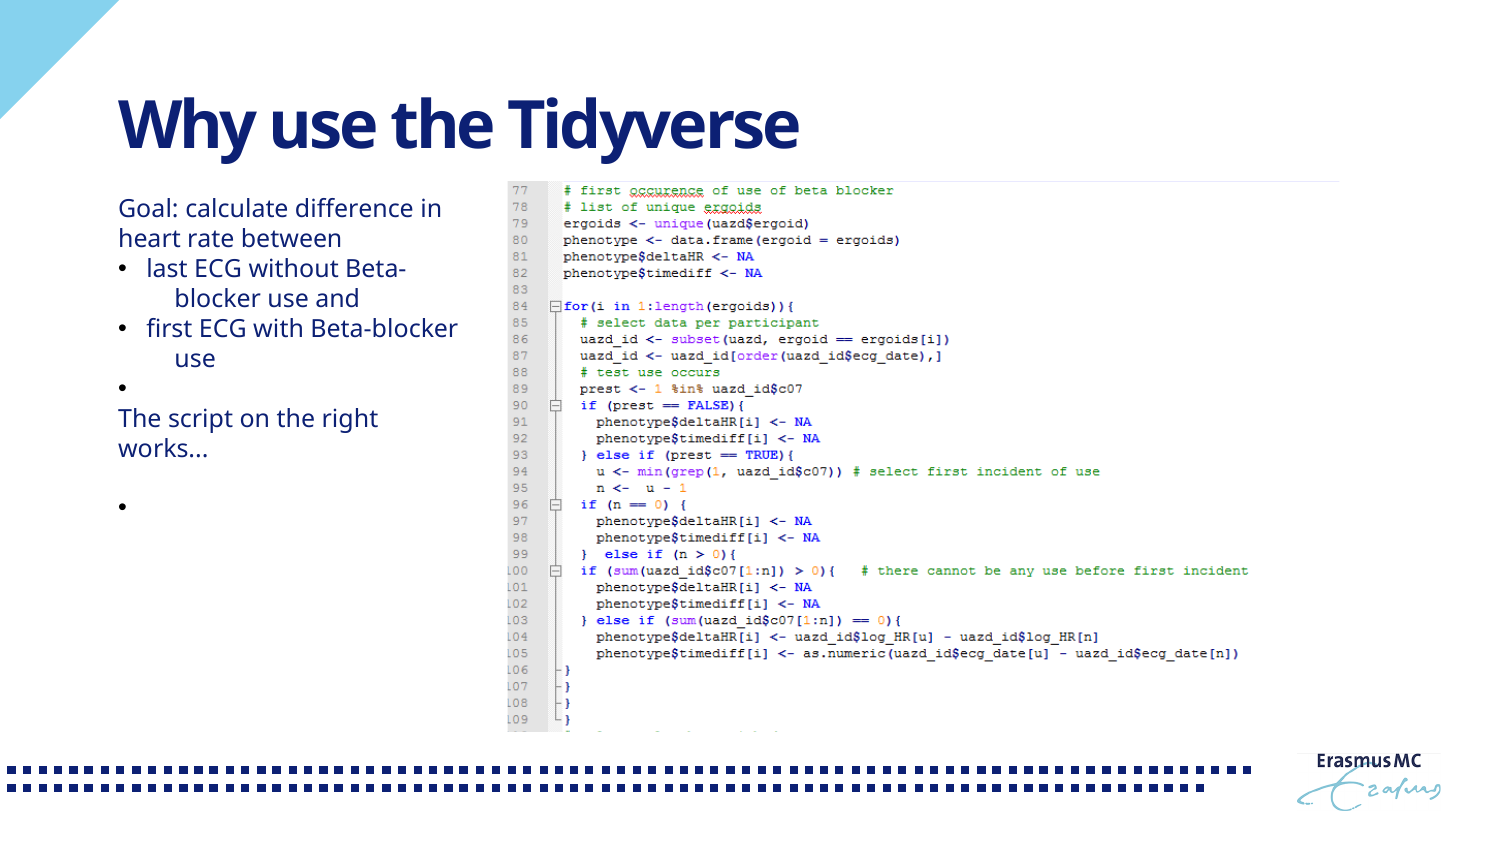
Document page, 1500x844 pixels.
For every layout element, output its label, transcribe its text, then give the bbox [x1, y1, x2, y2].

text_box Goal: calculate difference in heart rate between last ECG without Beta-blocker use and first ECG with Beta-blocker use The script on the right works... [103, 185, 490, 534]
picture [507, 181, 1340, 732]
title Why use the Tidyverse [103, 44, 1397, 209]
